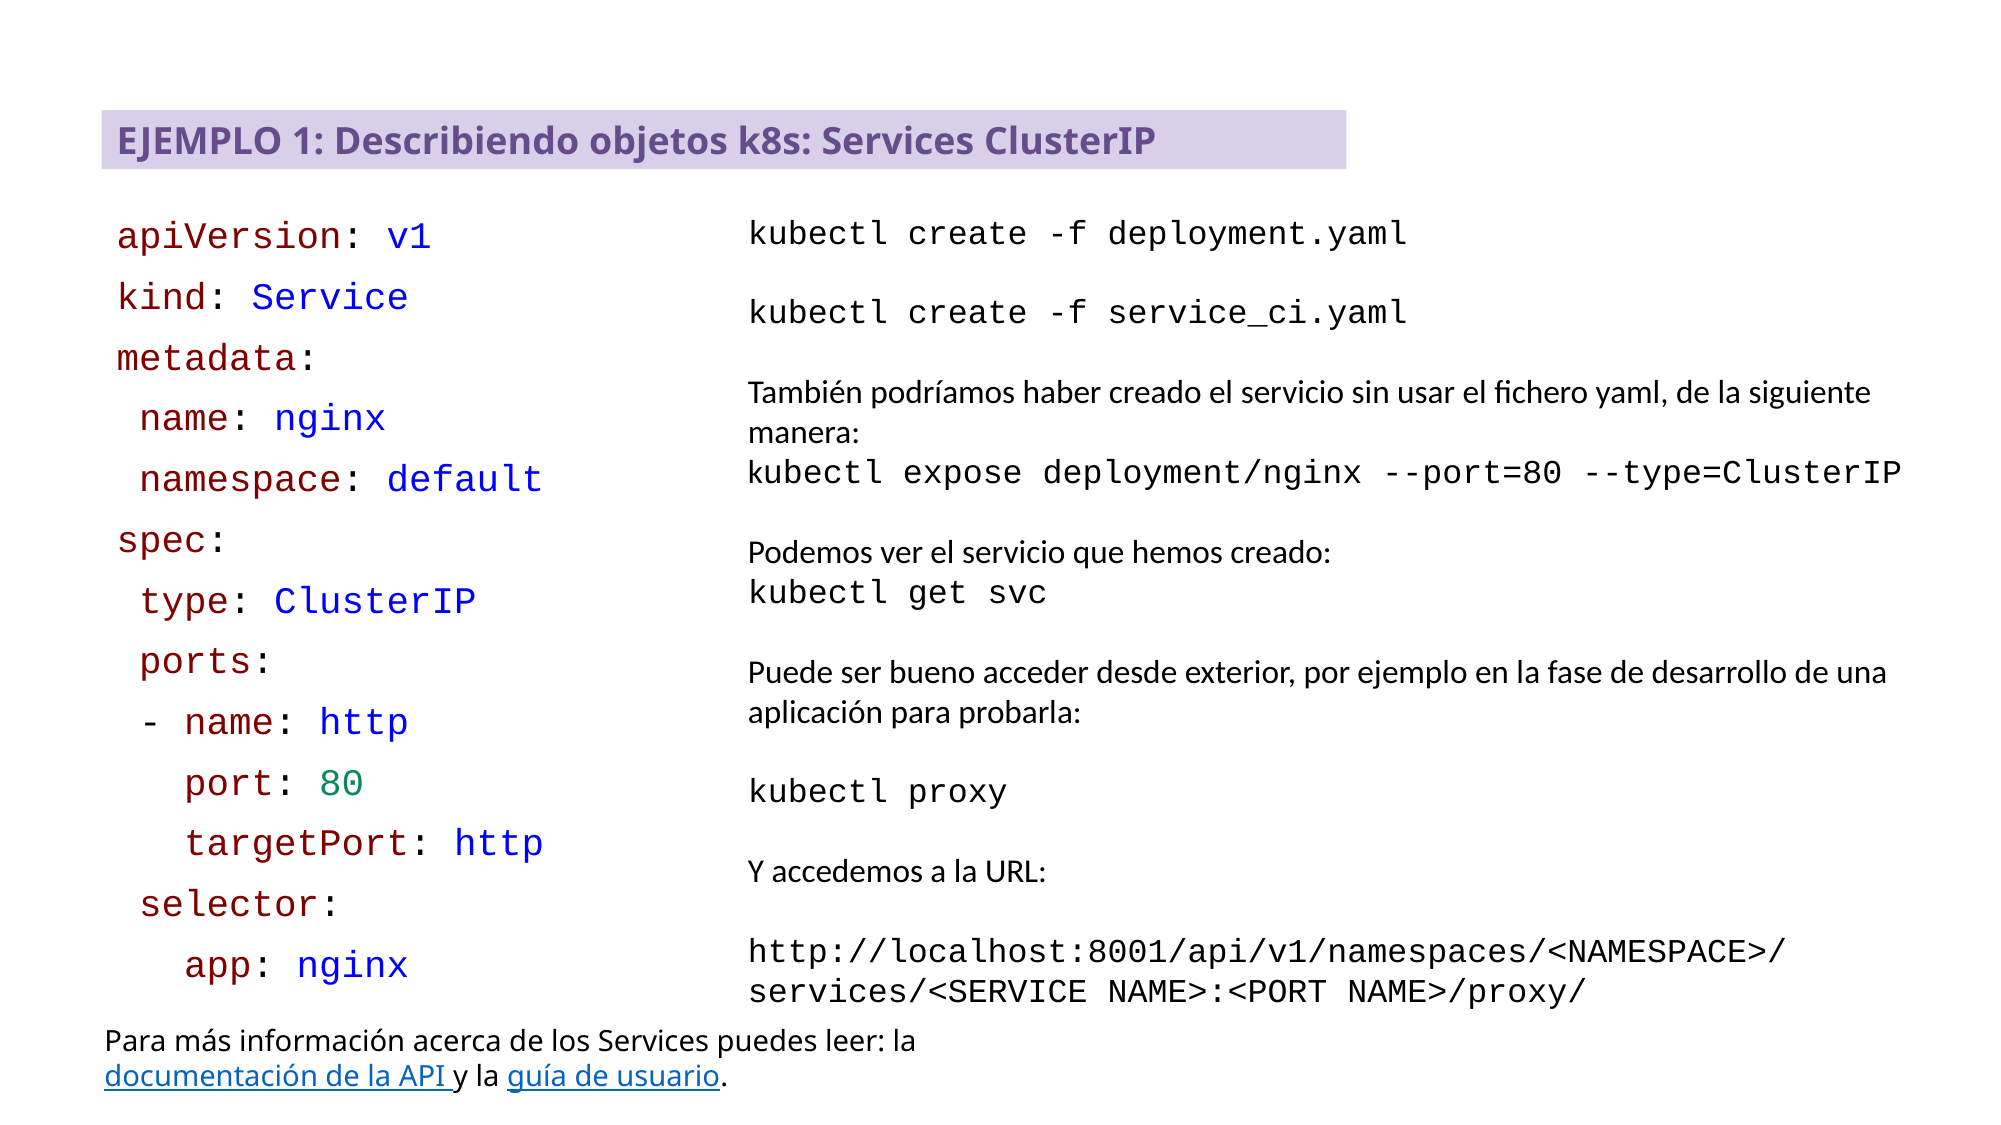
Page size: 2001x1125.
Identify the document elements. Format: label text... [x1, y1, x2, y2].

text_box kubectl create -f deployment.yaml kubectl create -f service_ci.yaml También podríamos haber creado el servicio sin usar el fichero yaml, de la siguiente manera: kubectl expose deployment/nginx --port=80 --type=ClusterIP Podemos ver el servicio que hemos creado: kubectl get svc Puede ser bueno acceder desde exterior, por ejemplo en la fase de desarrollo de una aplicación para probarla: kubectl proxy Y accedemos a la URL: http://localhost:8001/api/v1/namespaces/<NAMESPACE>/services/<SERVICE NAME>:<PORT NAME>/proxy/ [732, 195, 1927, 850]
text_box EJEMPLO 1: Describiendo objetos k8s: Services ClusterIP [101, 110, 1347, 170]
text_box apiVersion: v1 kind: Service metadata: name: nginx namespace: default spec: type: ClusterIP ports: - name: http port: 80 targetPort: http selector: app: nginx [101, 188, 1977, 360]
text_box Para más información acerca de los Services puedes leer: la documentación de la API y la guía de usuario. [89, 1007, 997, 1116]
